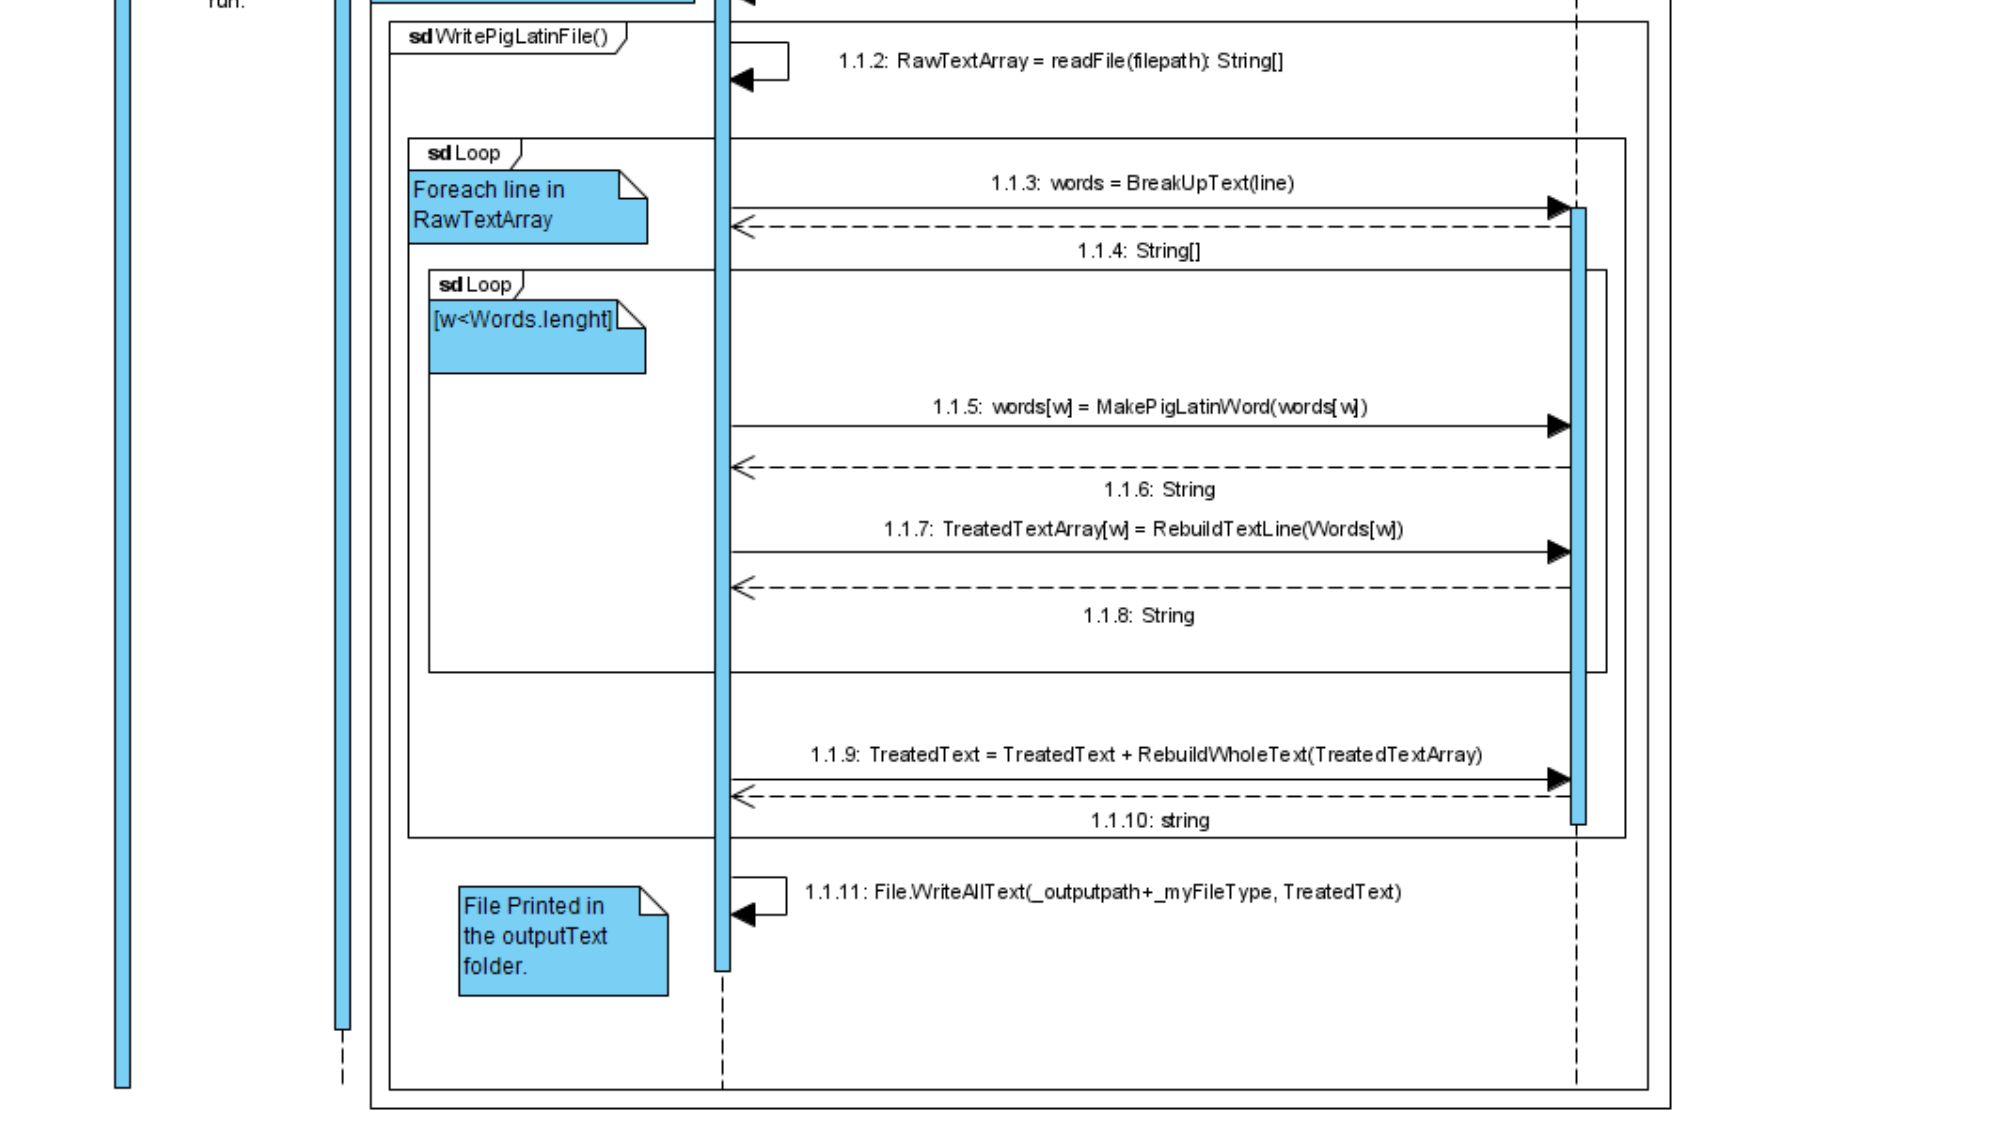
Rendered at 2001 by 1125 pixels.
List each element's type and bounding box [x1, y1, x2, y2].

picture [60, 0, 1687, 1125]
